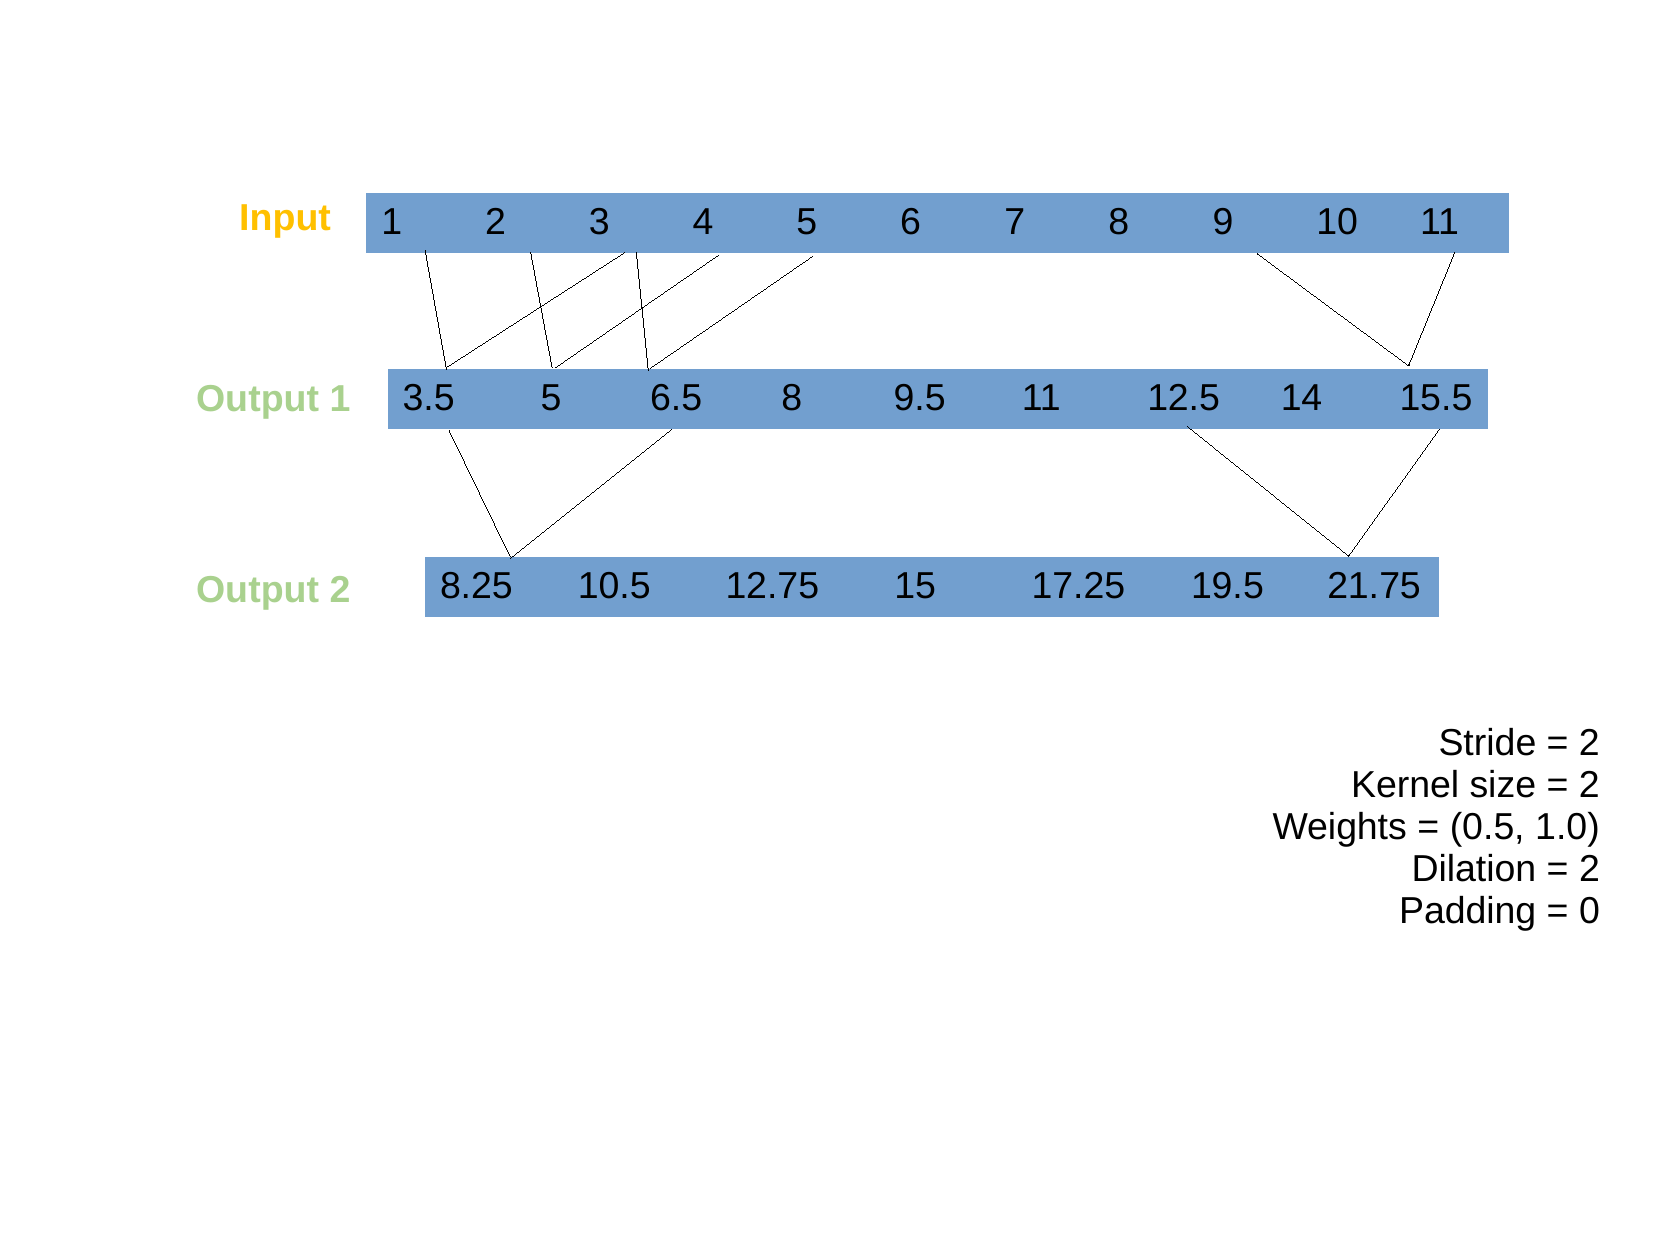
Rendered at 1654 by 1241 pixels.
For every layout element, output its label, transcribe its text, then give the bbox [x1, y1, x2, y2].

table_header 6 [886, 193, 990, 253]
table_header 19.5 [1155, 557, 1291, 617]
table_header 8 [735, 369, 848, 429]
text_box Output 2 [181, 561, 367, 621]
table_header 6.5 [604, 369, 735, 429]
text_box Output 1 [181, 369, 367, 429]
table_header 8 [1094, 193, 1198, 253]
table_header 2 [470, 193, 574, 253]
table_header 15.5 [1364, 369, 1488, 429]
table_header 8.25 [425, 557, 553, 617]
text_box Stride = 2 Kernel size = 2 Weights = (0.5, 1.0) Dilation = 2 Padding = 0 [1257, 714, 1616, 939]
table_header 3 [574, 193, 678, 253]
table_header 3.5 [388, 369, 494, 429]
table_header 9 [1198, 193, 1302, 253]
table_header 12.75 [700, 557, 848, 617]
table_header 7 [990, 193, 1094, 253]
table_header 10 [1302, 193, 1406, 253]
table_header 21.75 [1291, 557, 1439, 617]
table_header 14 [1245, 369, 1364, 429]
table_header 11 [1406, 193, 1509, 253]
table_header 5 [494, 369, 604, 429]
table_header 9.5 [848, 369, 986, 429]
table_header 4 [678, 193, 782, 253]
table_header 1 [366, 193, 470, 253]
text_box Input [224, 188, 347, 291]
table_header 10.5 [553, 557, 700, 617]
table_header 12.5 [1112, 369, 1245, 429]
table_header 11 [986, 369, 1112, 429]
table_header 15 [848, 557, 996, 617]
table_header 17.25 [996, 557, 1155, 617]
table_header 5 [782, 193, 886, 253]
